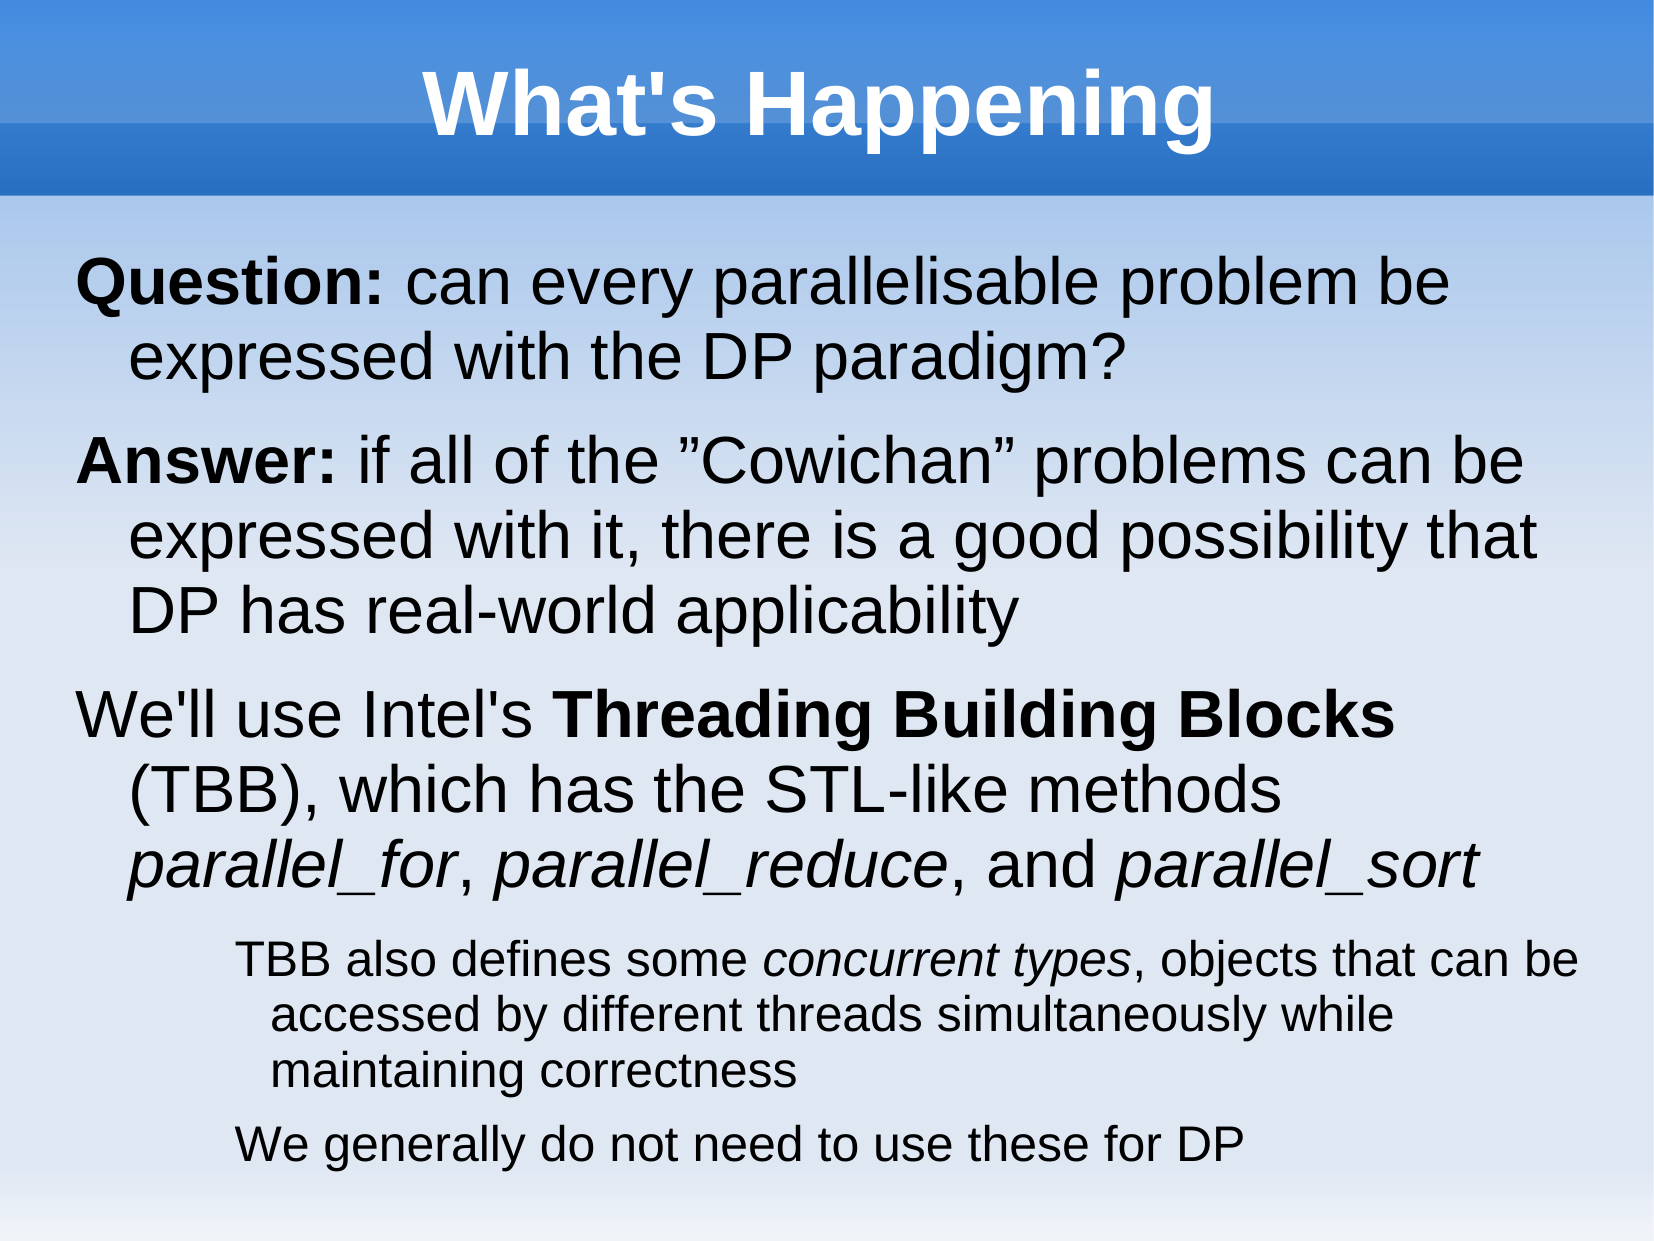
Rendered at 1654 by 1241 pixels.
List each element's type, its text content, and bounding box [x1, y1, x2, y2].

picture [0, 0, 1654, 1241]
title What's Happening [76, 0, 1565, 208]
list Question: can every parallelisable problem be expressed with the DP paradigm? Answer: if all of the ”Cowichan” problems can be expressed with it, there is a good possibility that DP has real-world applicability We'll use Intel's Threading Building Blocks (TBB), which has the STL-like methods parallel_for, parallel_reduce, and parallel_sort TBB also defines some concurrent types, objects that can be accessed by different threads simultaneously while maintaining correctness We generally do not need to use these for DP [57, 244, 1589, 1172]
